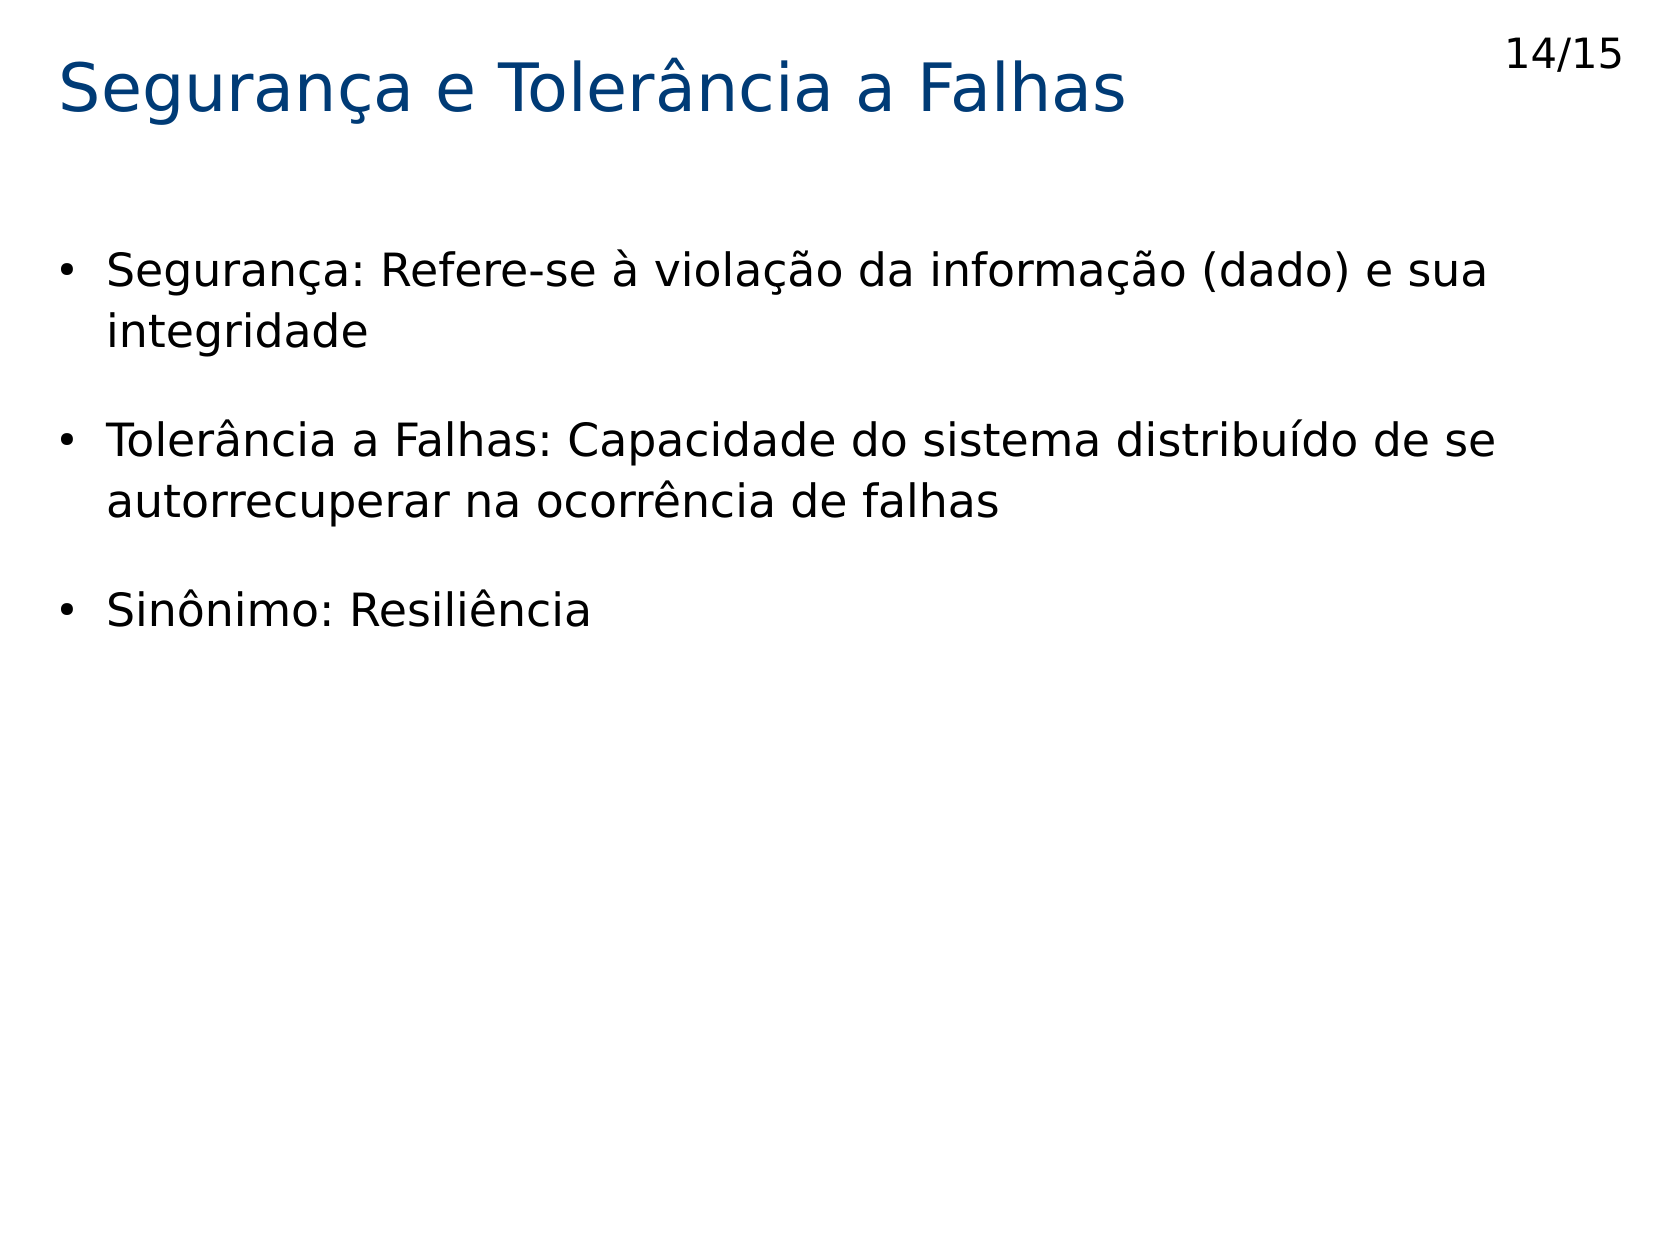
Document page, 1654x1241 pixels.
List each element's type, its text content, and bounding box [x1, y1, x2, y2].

list Segurança: Refere-se à violação da informação (dado) e sua integridade Tolerância a Falhas: Capacidade do sistema distribuído de se autorrecuperar na ocorrência de falhas Sinônimo: Resiliência [59, 236, 1595, 1211]
title Segurança e Tolerância a Falhas [59, 29, 1506, 148]
